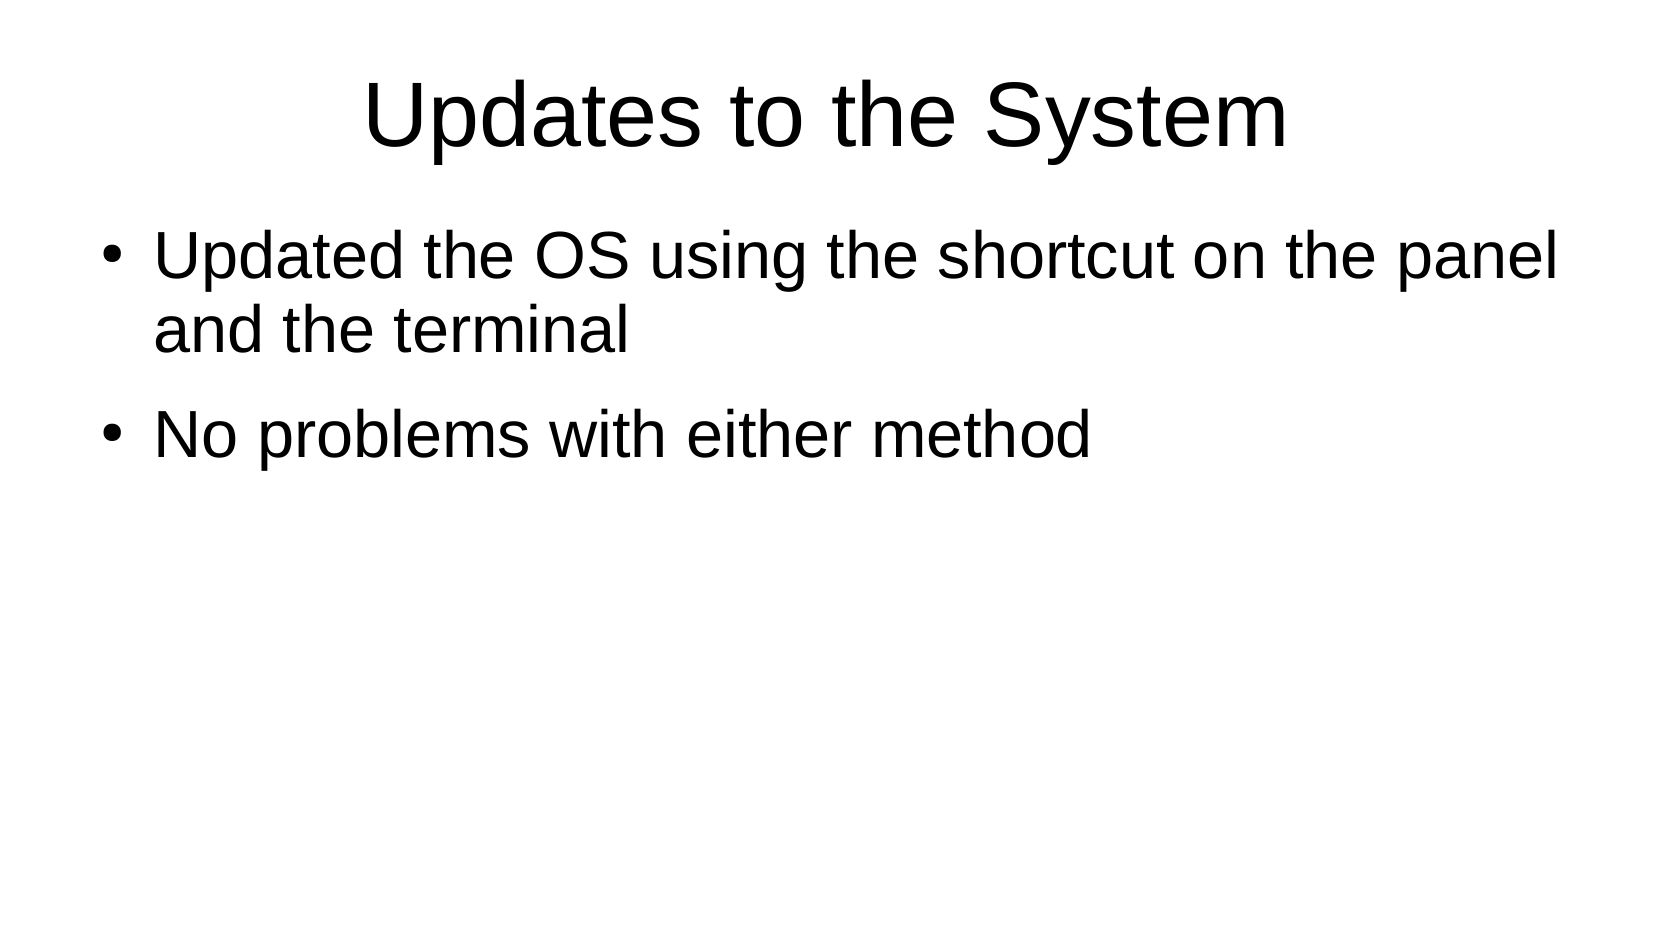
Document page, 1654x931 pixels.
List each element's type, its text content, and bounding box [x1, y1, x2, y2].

list Updated the OS using the shortcut on the panel and the terminal No problems with either method [82, 217, 1571, 758]
title Updates to the System [82, 37, 1571, 193]
